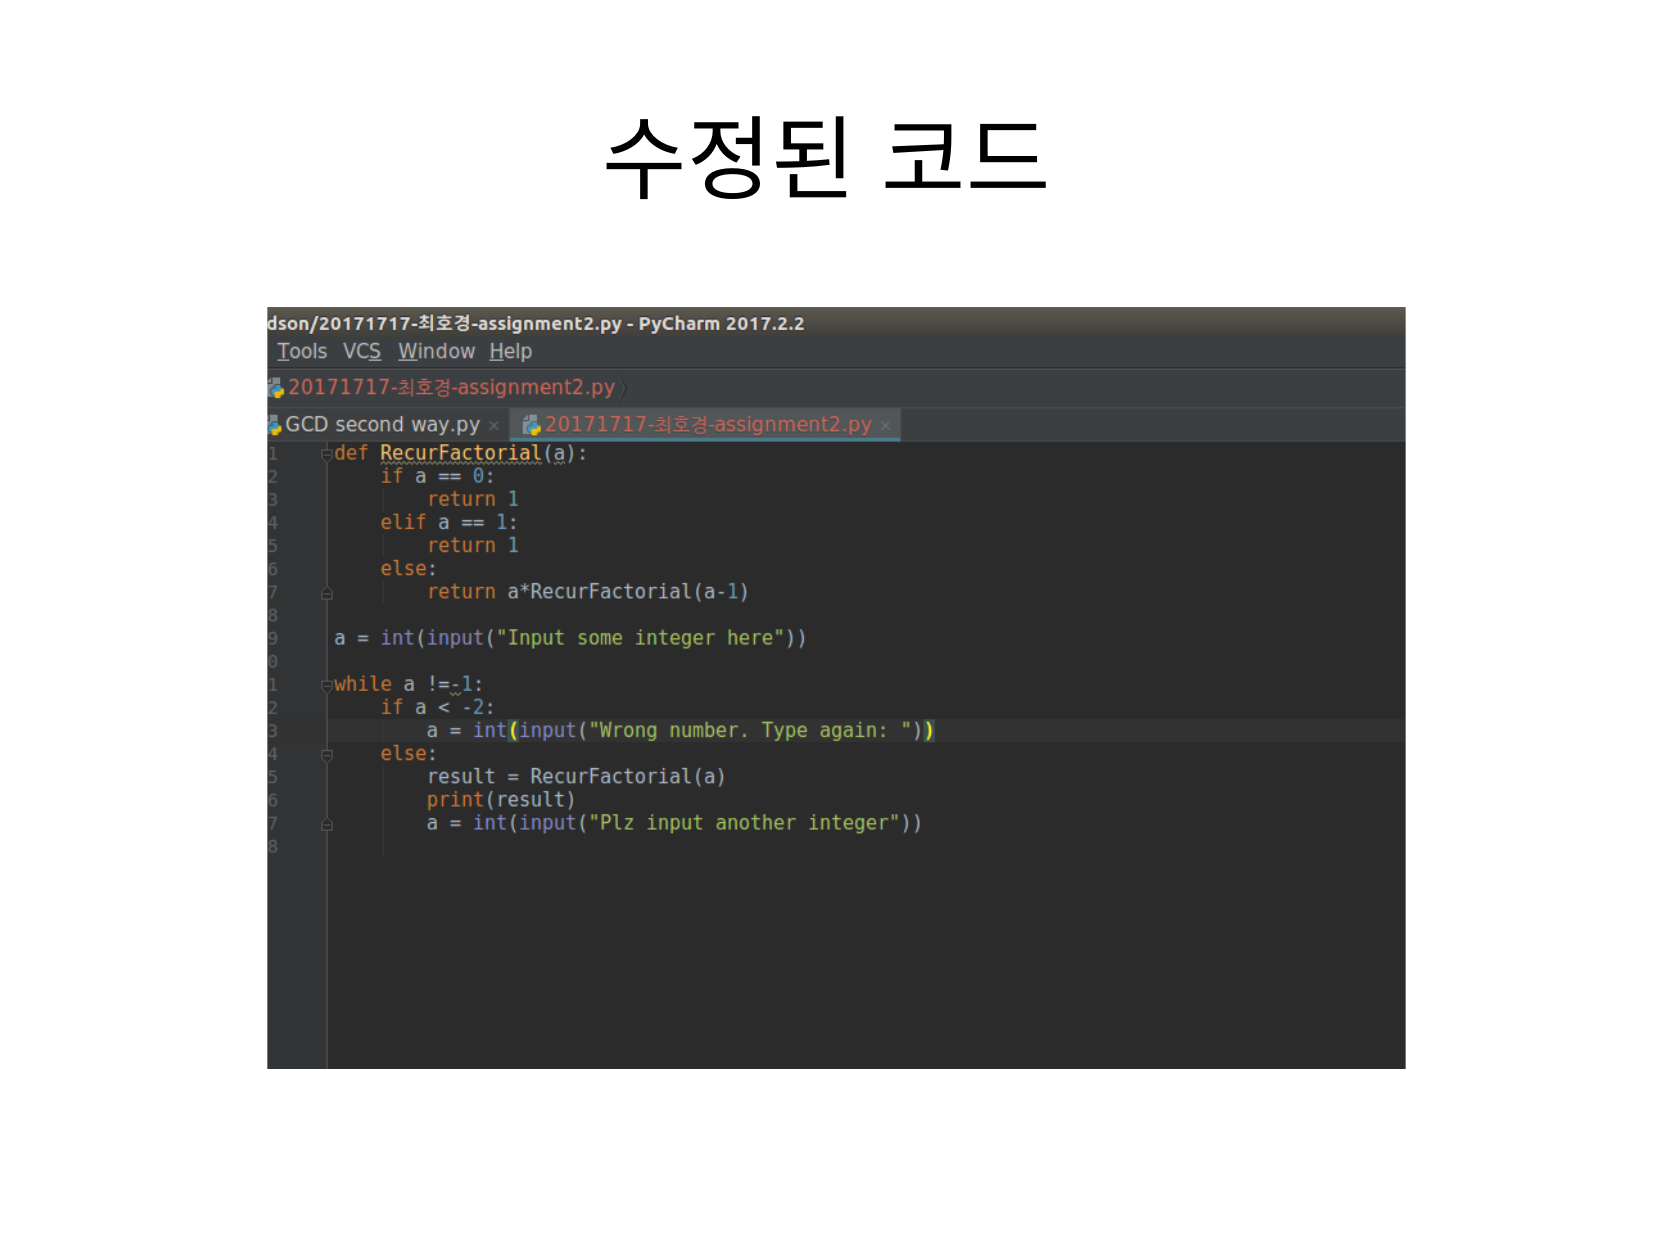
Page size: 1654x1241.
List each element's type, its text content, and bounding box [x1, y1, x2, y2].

title 수정된 코드 [82, 49, 1571, 257]
picture [267, 307, 1406, 1069]
